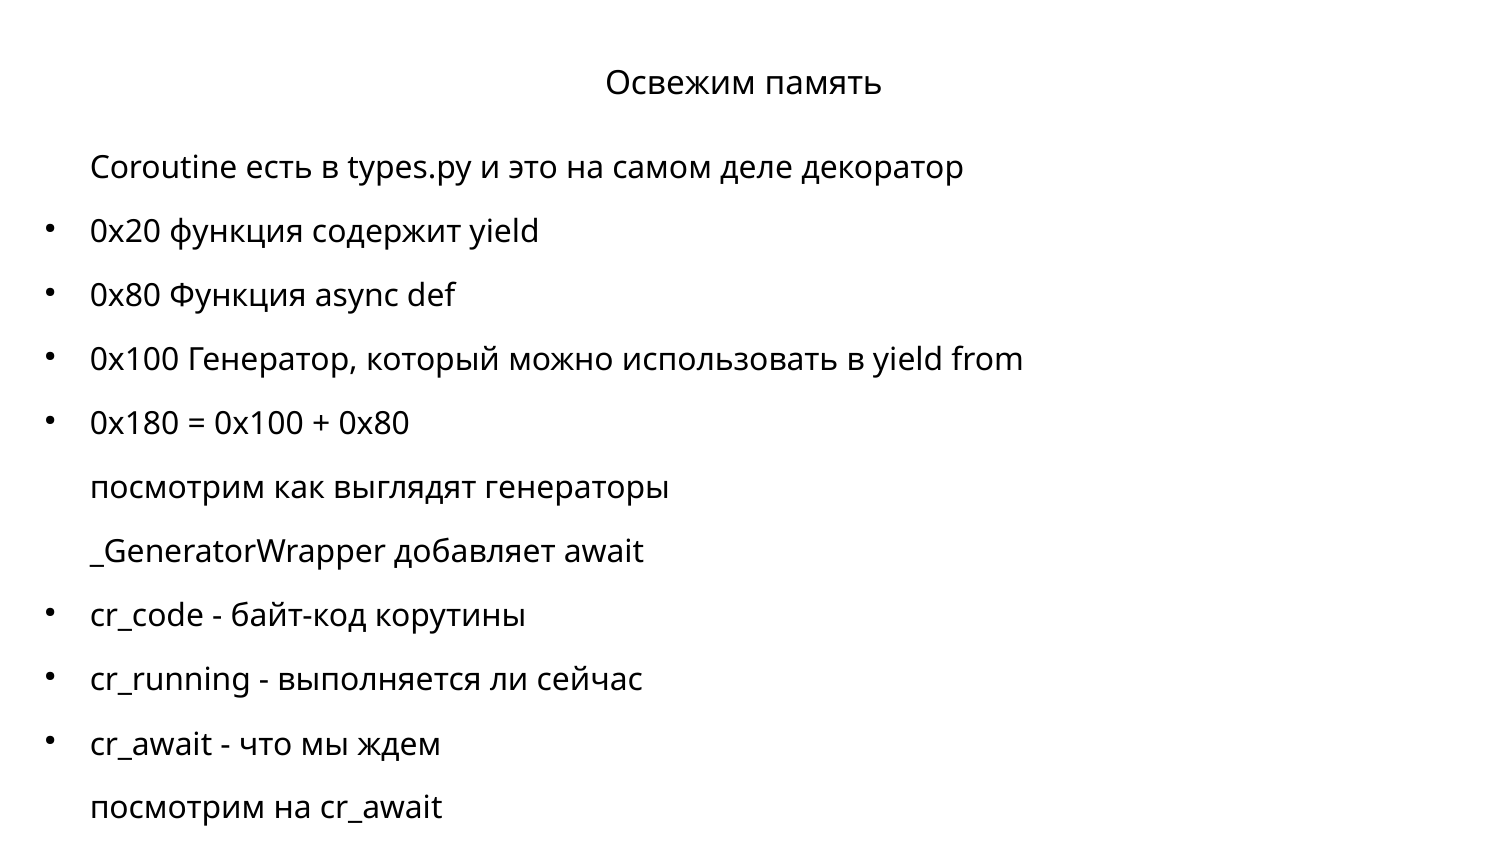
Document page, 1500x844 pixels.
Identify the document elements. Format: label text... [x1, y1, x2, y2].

list Coroutine есть в types.py и это на самом деле декоратор 0x20 функция содержит yield 0x80 Функция async def 0x100 Генератор, который можно использовать в yield from 0x180 = 0x100 + 0x80 посмотрим как выглядят генераторы _GeneratorWrapper добавляет await cr_code - байт-код корутины cr_running - выполняется ли сейчас cr_await - что мы ждем посмотрим на cr_await [29, 147, 1486, 827]
title Освежим память [97, 0, 1391, 147]
